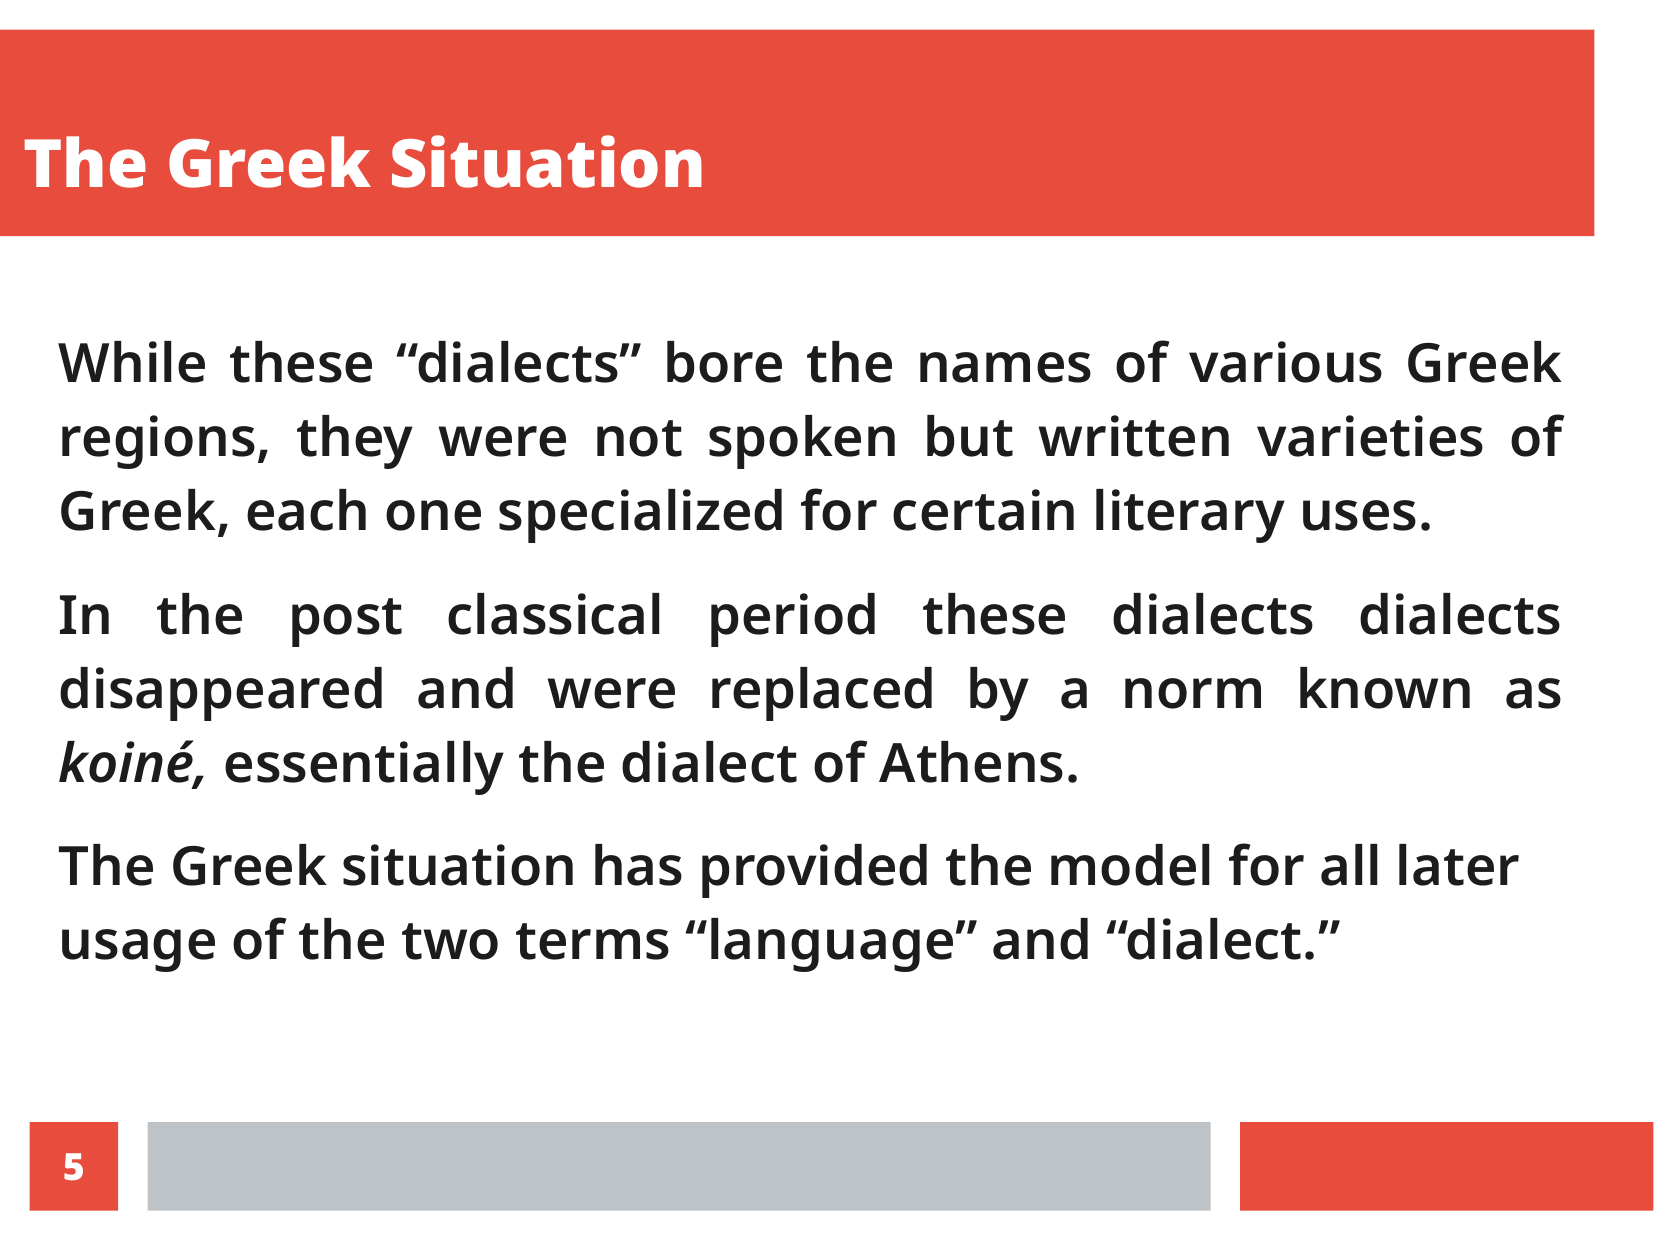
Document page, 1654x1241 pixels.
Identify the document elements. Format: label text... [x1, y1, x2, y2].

title The Greek Situation [23, 59, 620, 207]
list While these “dialects” bore the names of various Greek regions, they were not spoken but written varieties of Greek, each one specialized for certain literary uses. In the post classical period these dialects dialects disappeared and were replaced by a norm known as koiné, essentially the dialect of Athens. The Greek situation has provided the model for all later usage of the two terms “language” and “dialect.” [59, 324, 1565, 1093]
